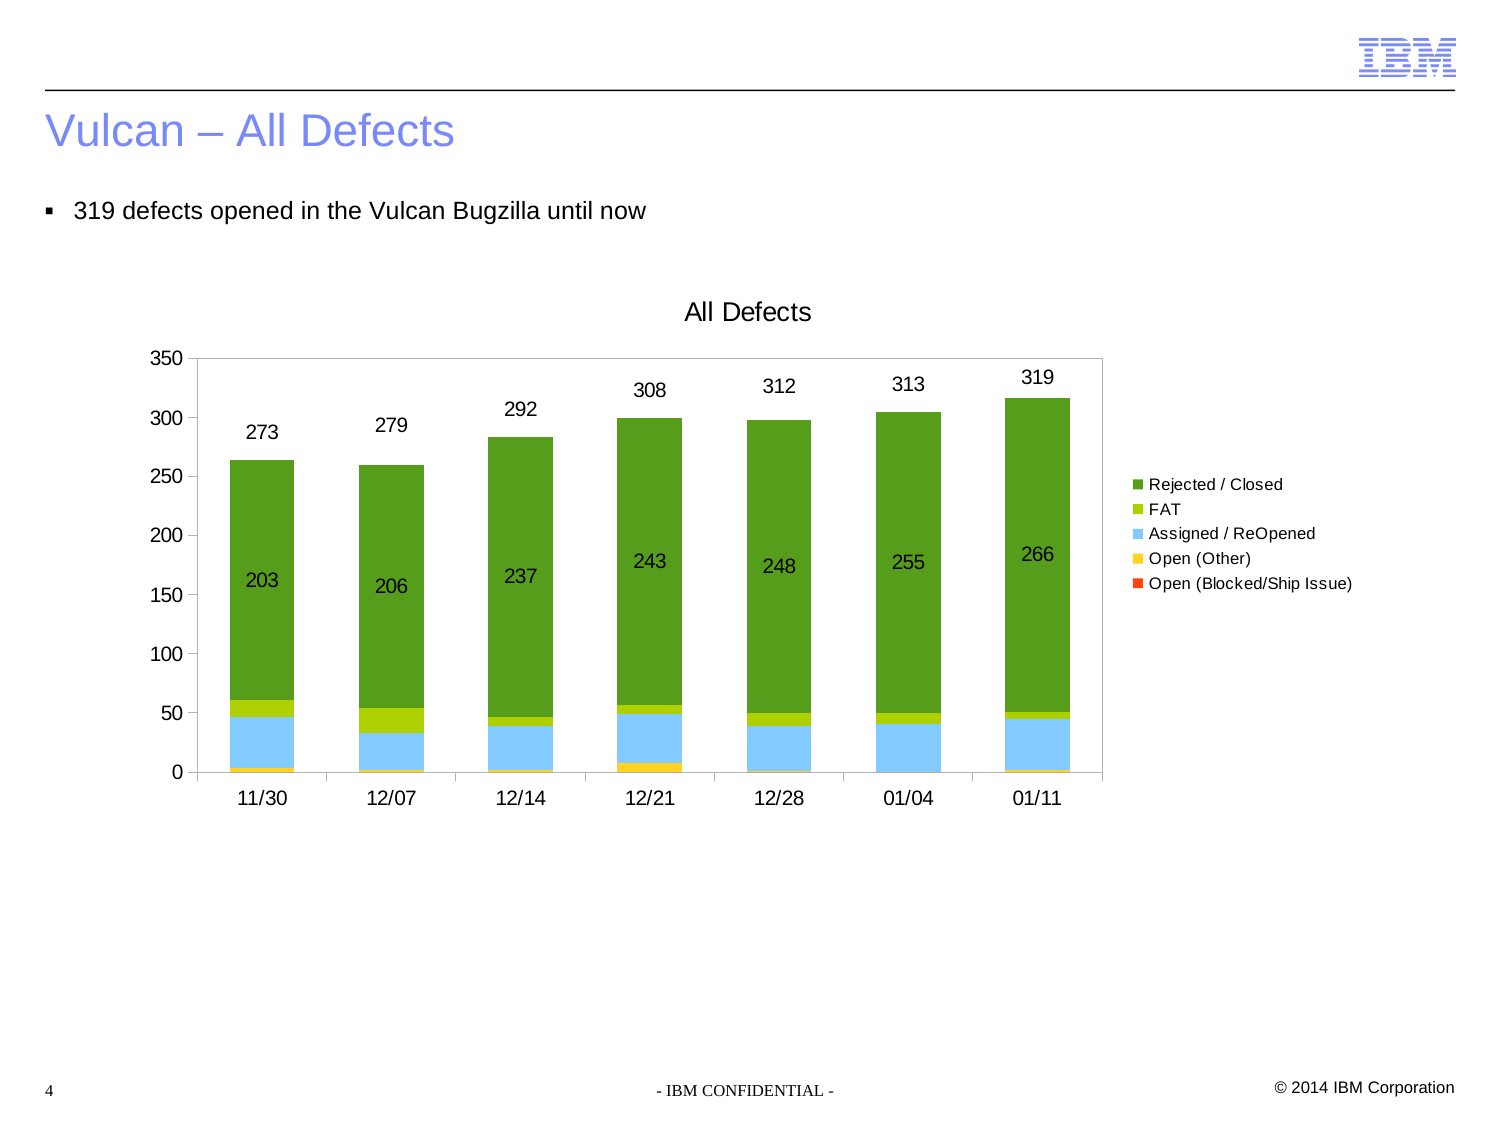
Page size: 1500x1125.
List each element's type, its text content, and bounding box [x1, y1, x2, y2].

title Vulcan – All Defects [30, 97, 1456, 188]
chart [124, 271, 1372, 822]
list 319 defects opened in the Vulcan Bugzilla until now [30, 188, 1456, 378]
picture [1359, 37, 1456, 77]
